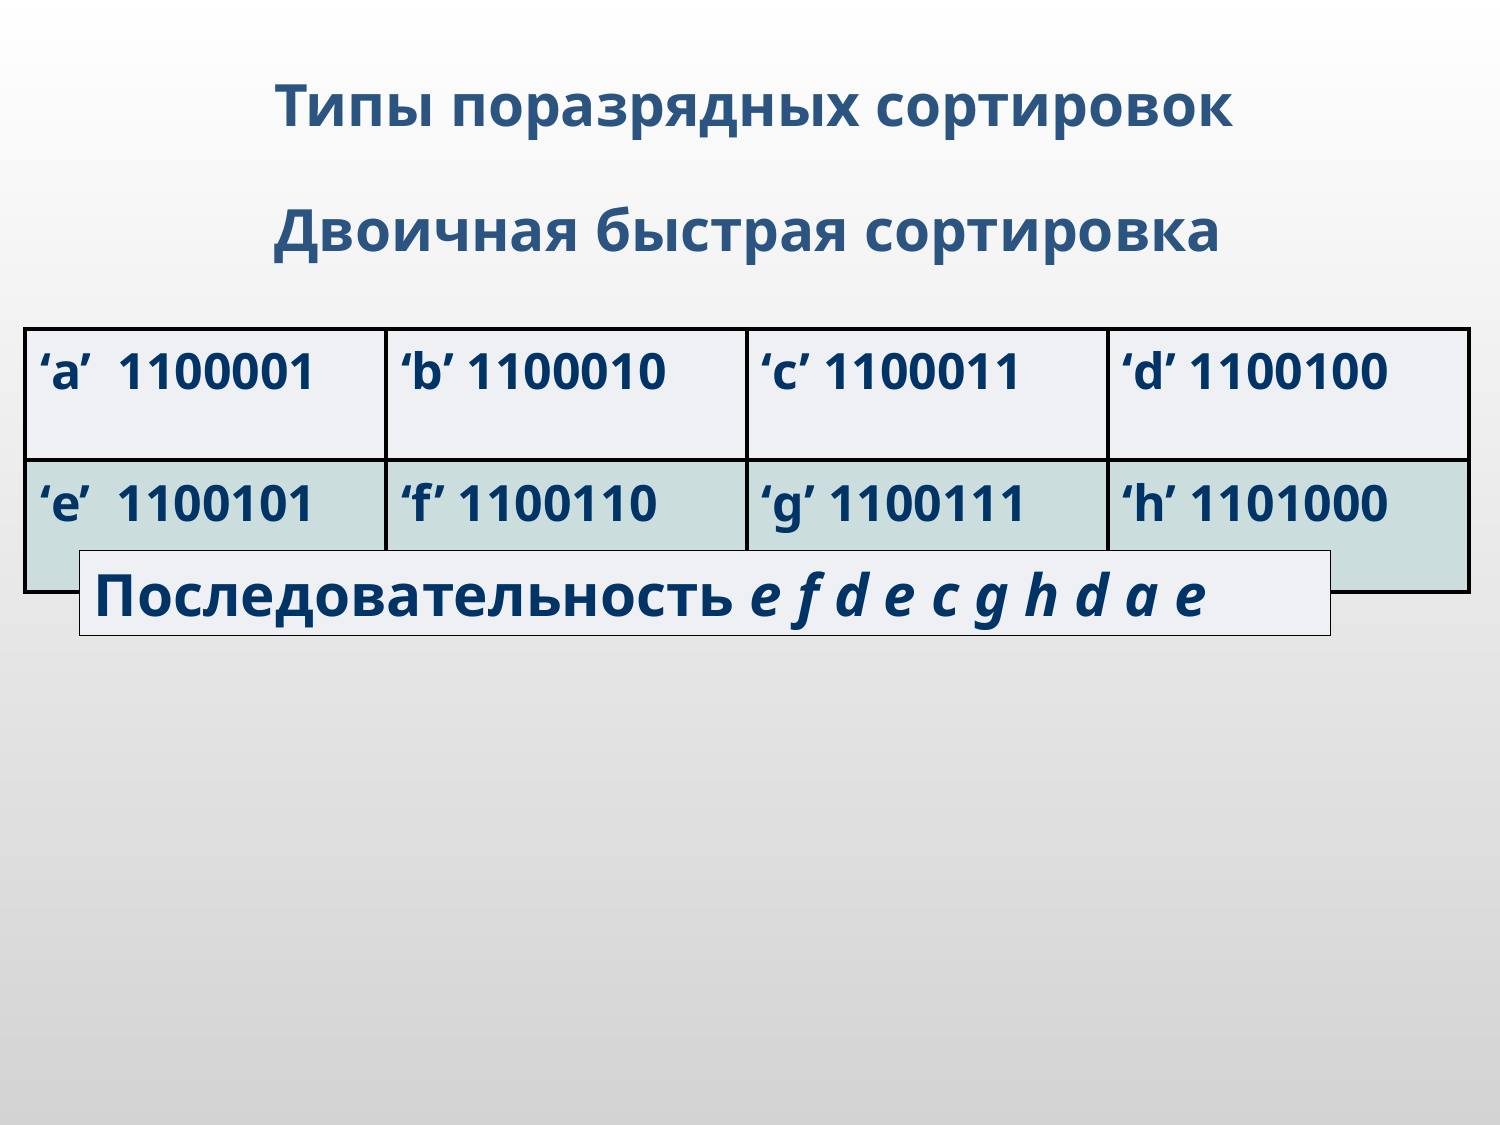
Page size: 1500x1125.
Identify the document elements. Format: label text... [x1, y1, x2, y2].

table_header ‘b’ 1100010 [388, 331, 745, 458]
text_box Последовательность e f d e c g h d a e [79, 550, 1331, 636]
table_header ‘c’ 1100011 [749, 331, 1106, 458]
text_box Типы поразрядных сортировок [79, 65, 1430, 141]
table_cell ‘f’ 1100110 [388, 462, 745, 550]
table_cell ‘g’ 1100111 [749, 462, 1106, 550]
table_header ‘d’ 1100100 [1110, 331, 1467, 458]
table_cell ‘e’ 1100101 [27, 462, 384, 590]
table_cell ‘h’ 1101000 [1110, 462, 1467, 590]
text_box Двоичная быстрая сортировка [73, 191, 1424, 266]
table_header ‘a’ 1100001 [27, 331, 384, 458]
